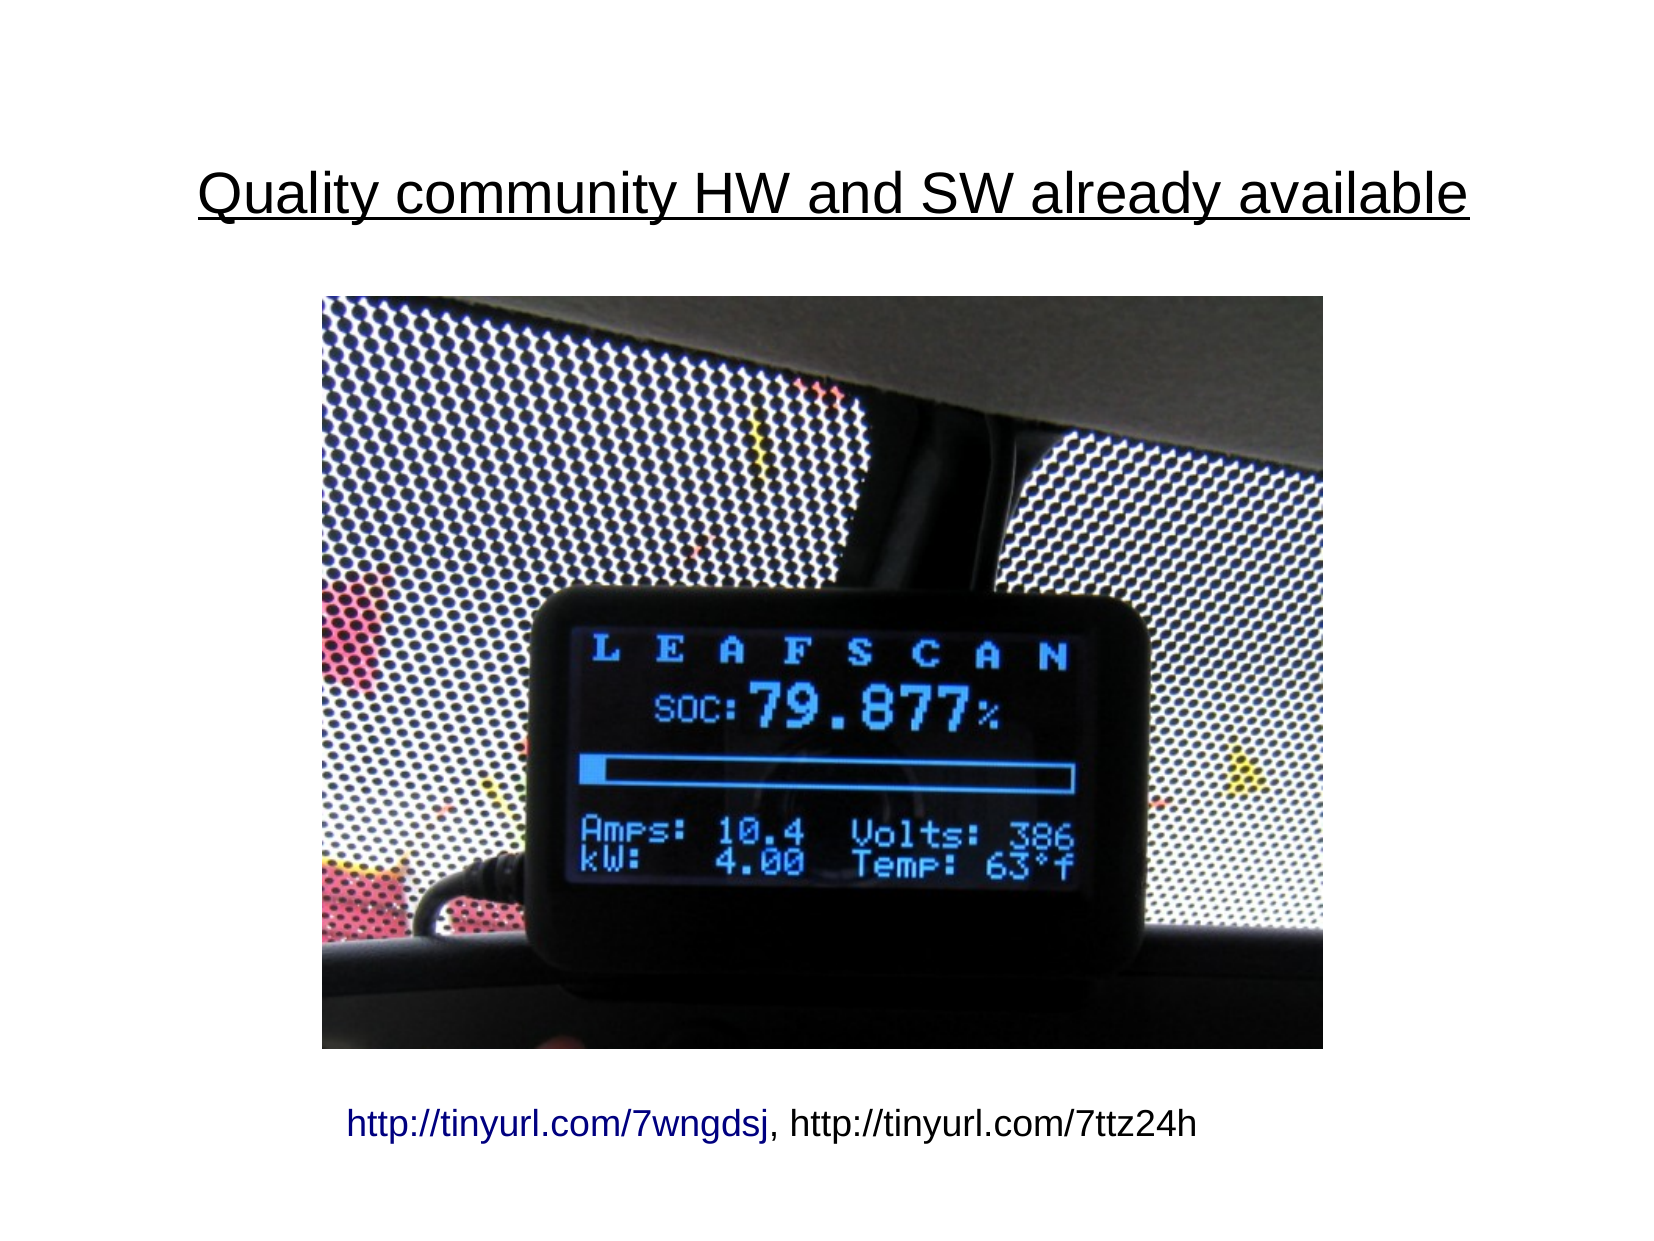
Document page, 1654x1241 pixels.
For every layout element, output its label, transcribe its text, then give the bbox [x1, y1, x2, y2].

picture [322, 296, 1323, 1049]
title Quality community HW and SW already available [90, 90, 1579, 298]
text_box http://tinyurl.com/7wngdsj, http://tinyurl.com/7ttz24h [331, 1095, 1313, 1153]
